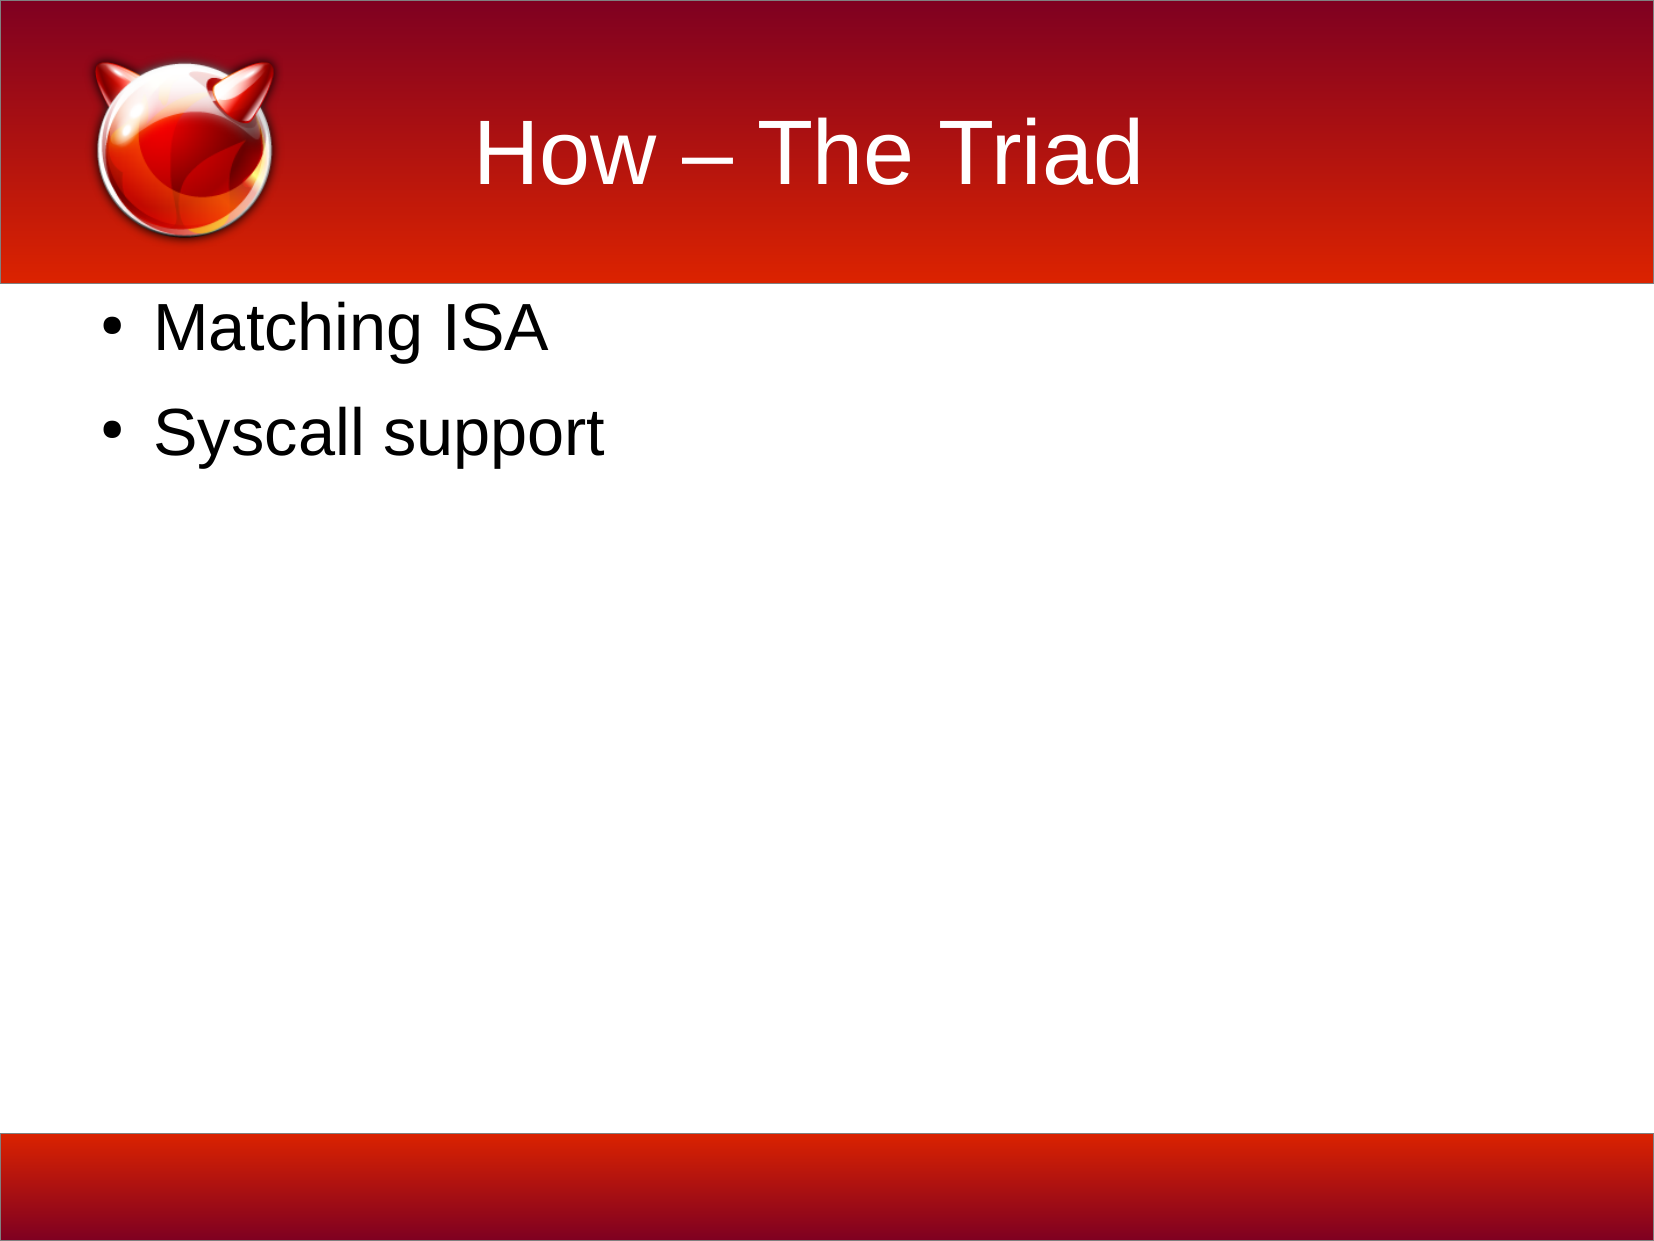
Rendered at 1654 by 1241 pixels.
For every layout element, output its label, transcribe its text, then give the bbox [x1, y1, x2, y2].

list Matching ISA Syscall support [82, 290, 1538, 1010]
title How – The Triad [82, 49, 1536, 257]
